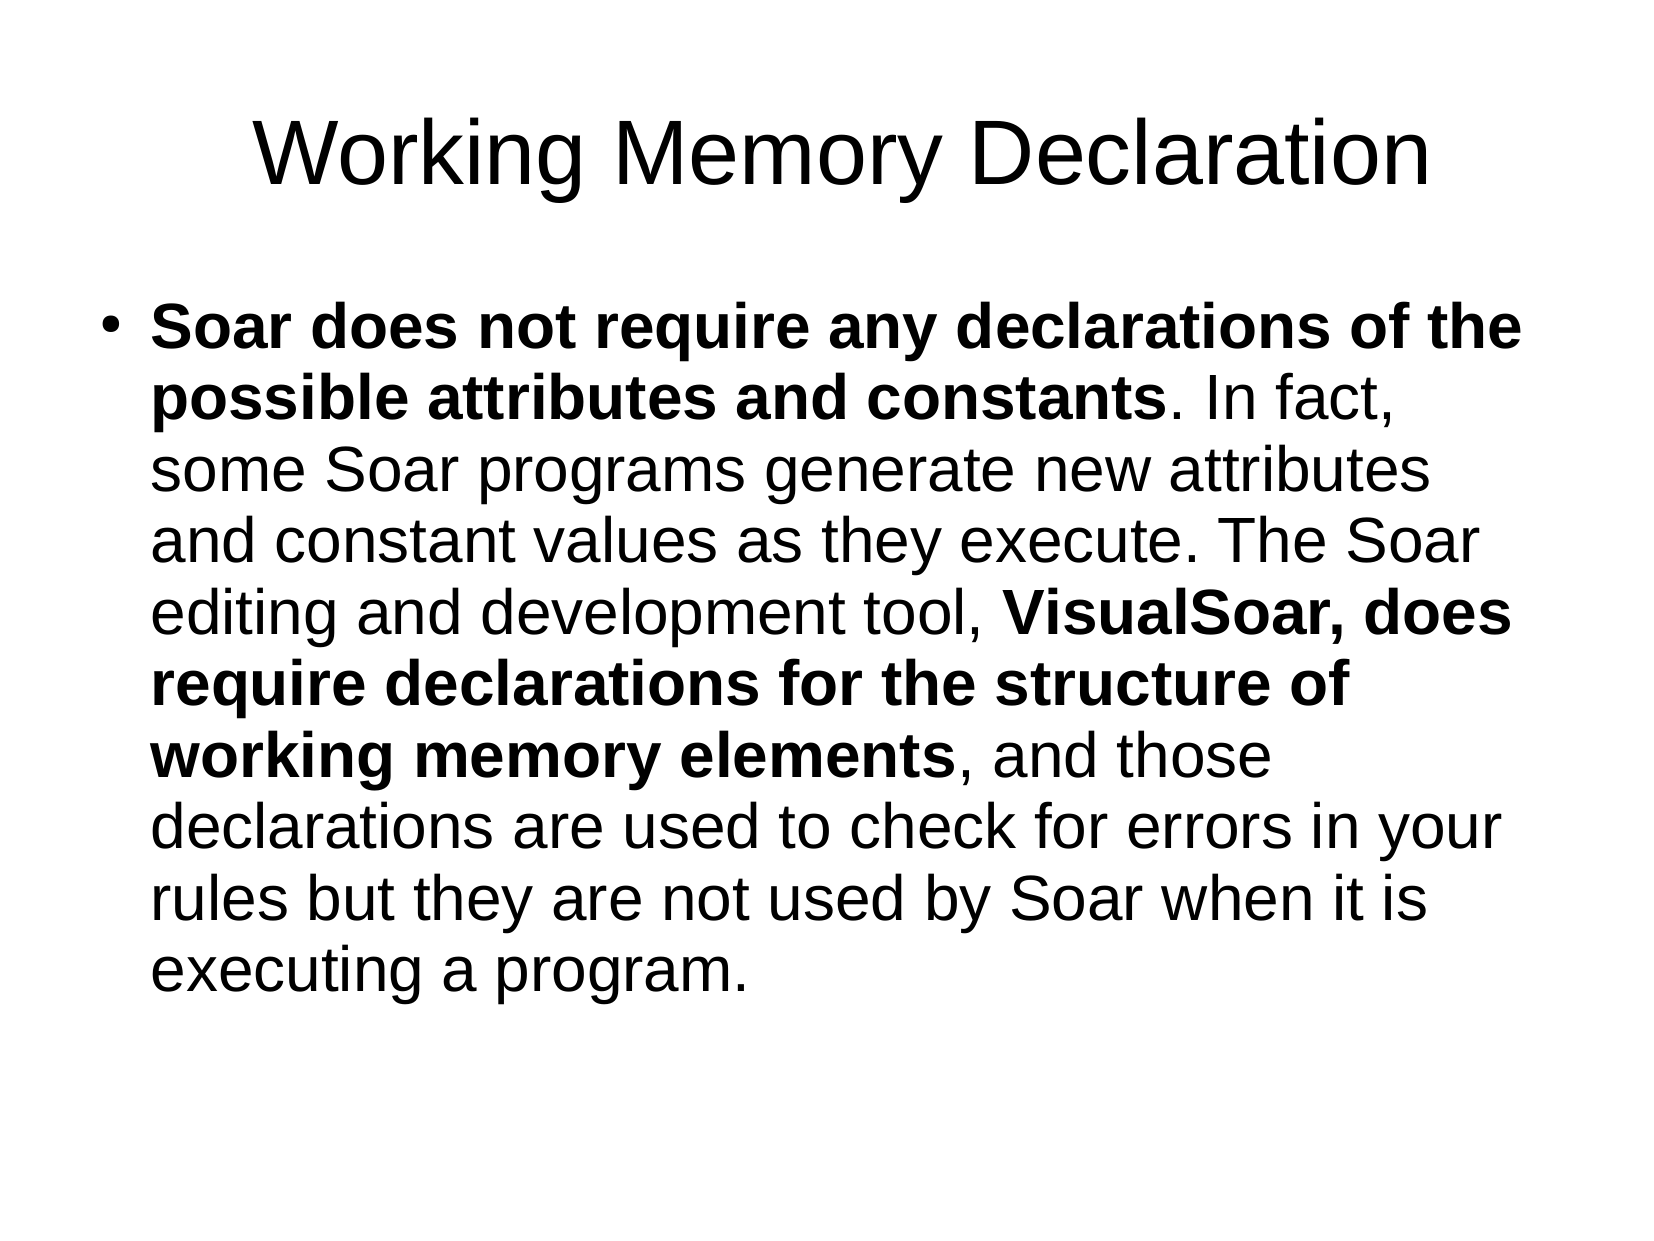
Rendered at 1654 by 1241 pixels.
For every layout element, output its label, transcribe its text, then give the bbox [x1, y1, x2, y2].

title Working Memory Declaration [82, 49, 1571, 257]
list Soar does not require any declarations of the possible attributes and constants. In fact, some Soar programs generate new attributes and constant values as they execute. The Soar editing and development tool, VisualSoar, does require declarations for the structure of working memory elements, and those declarations are used to check for errors in your rules but they are not used by Soar when it is executing a program. [82, 290, 1538, 1010]
